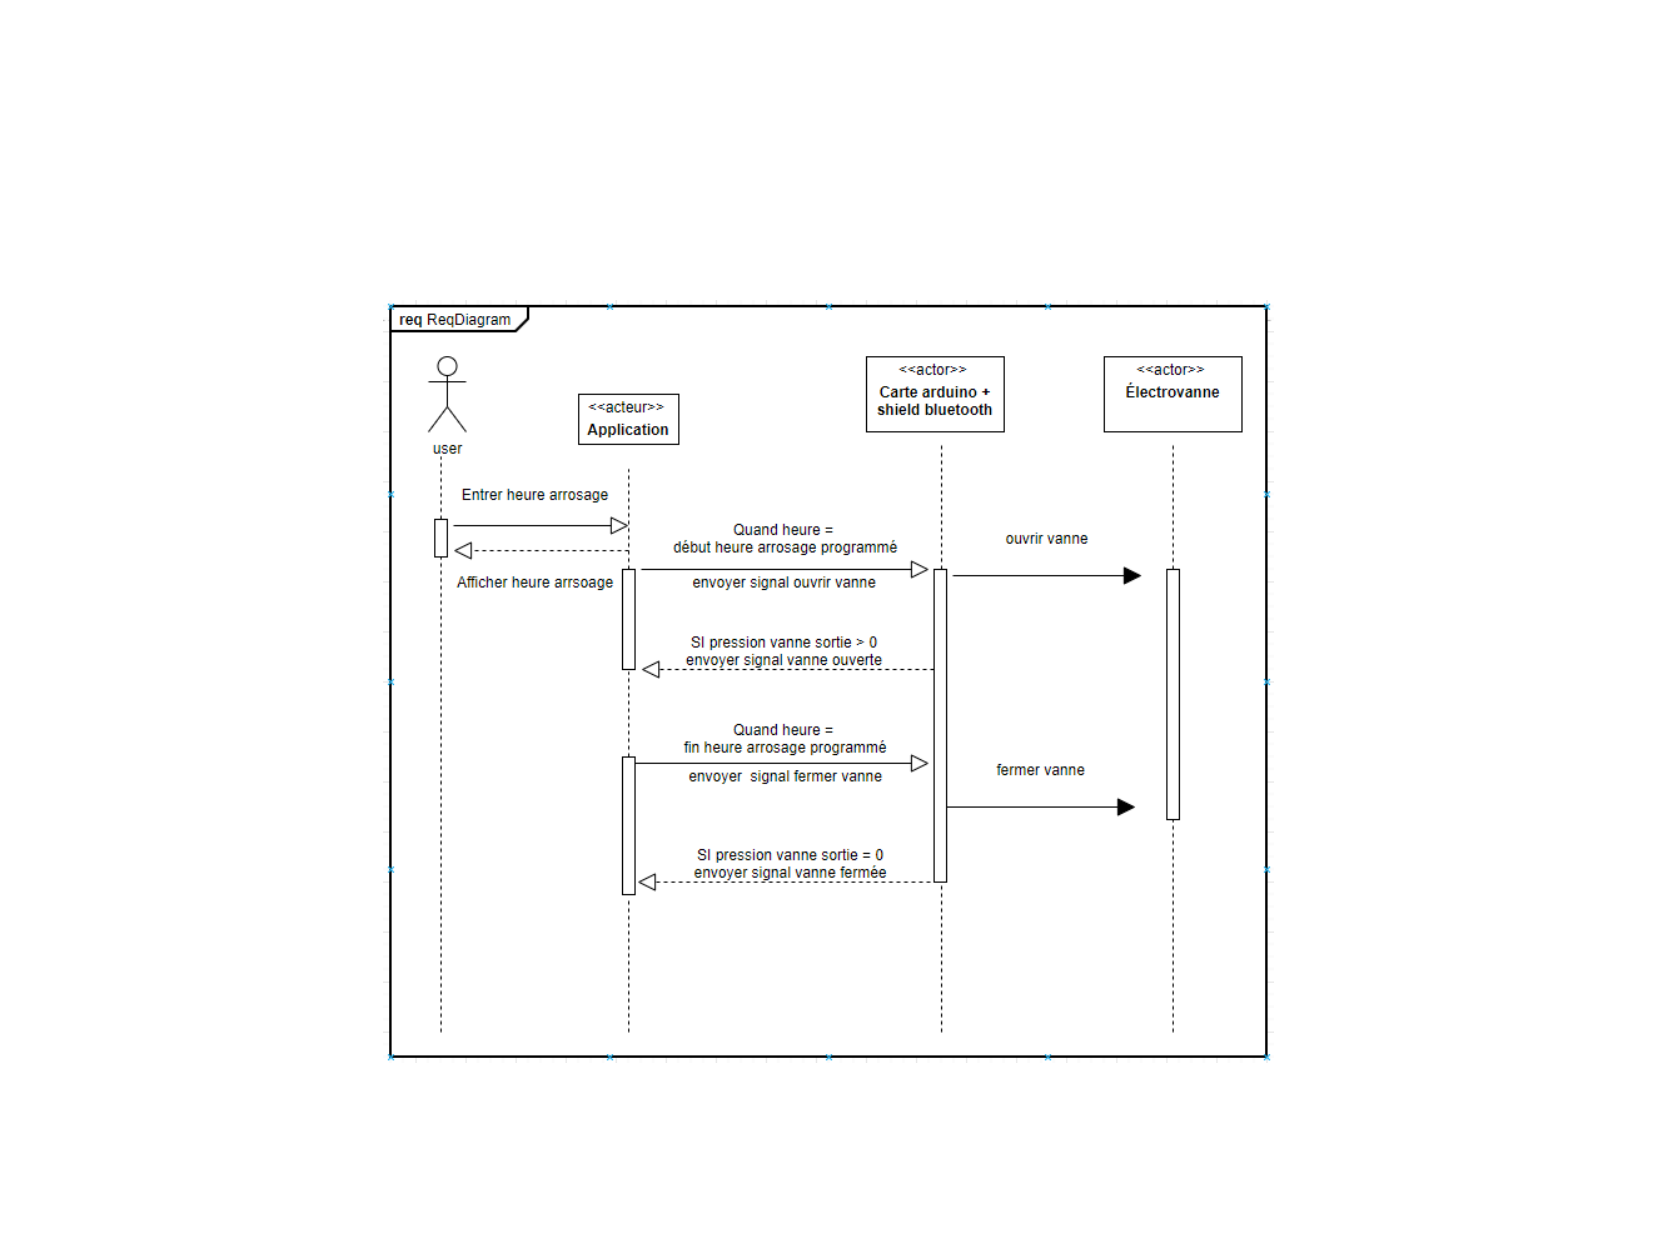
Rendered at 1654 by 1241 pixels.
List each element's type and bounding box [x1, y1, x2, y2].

picture [383, 300, 1274, 1063]
